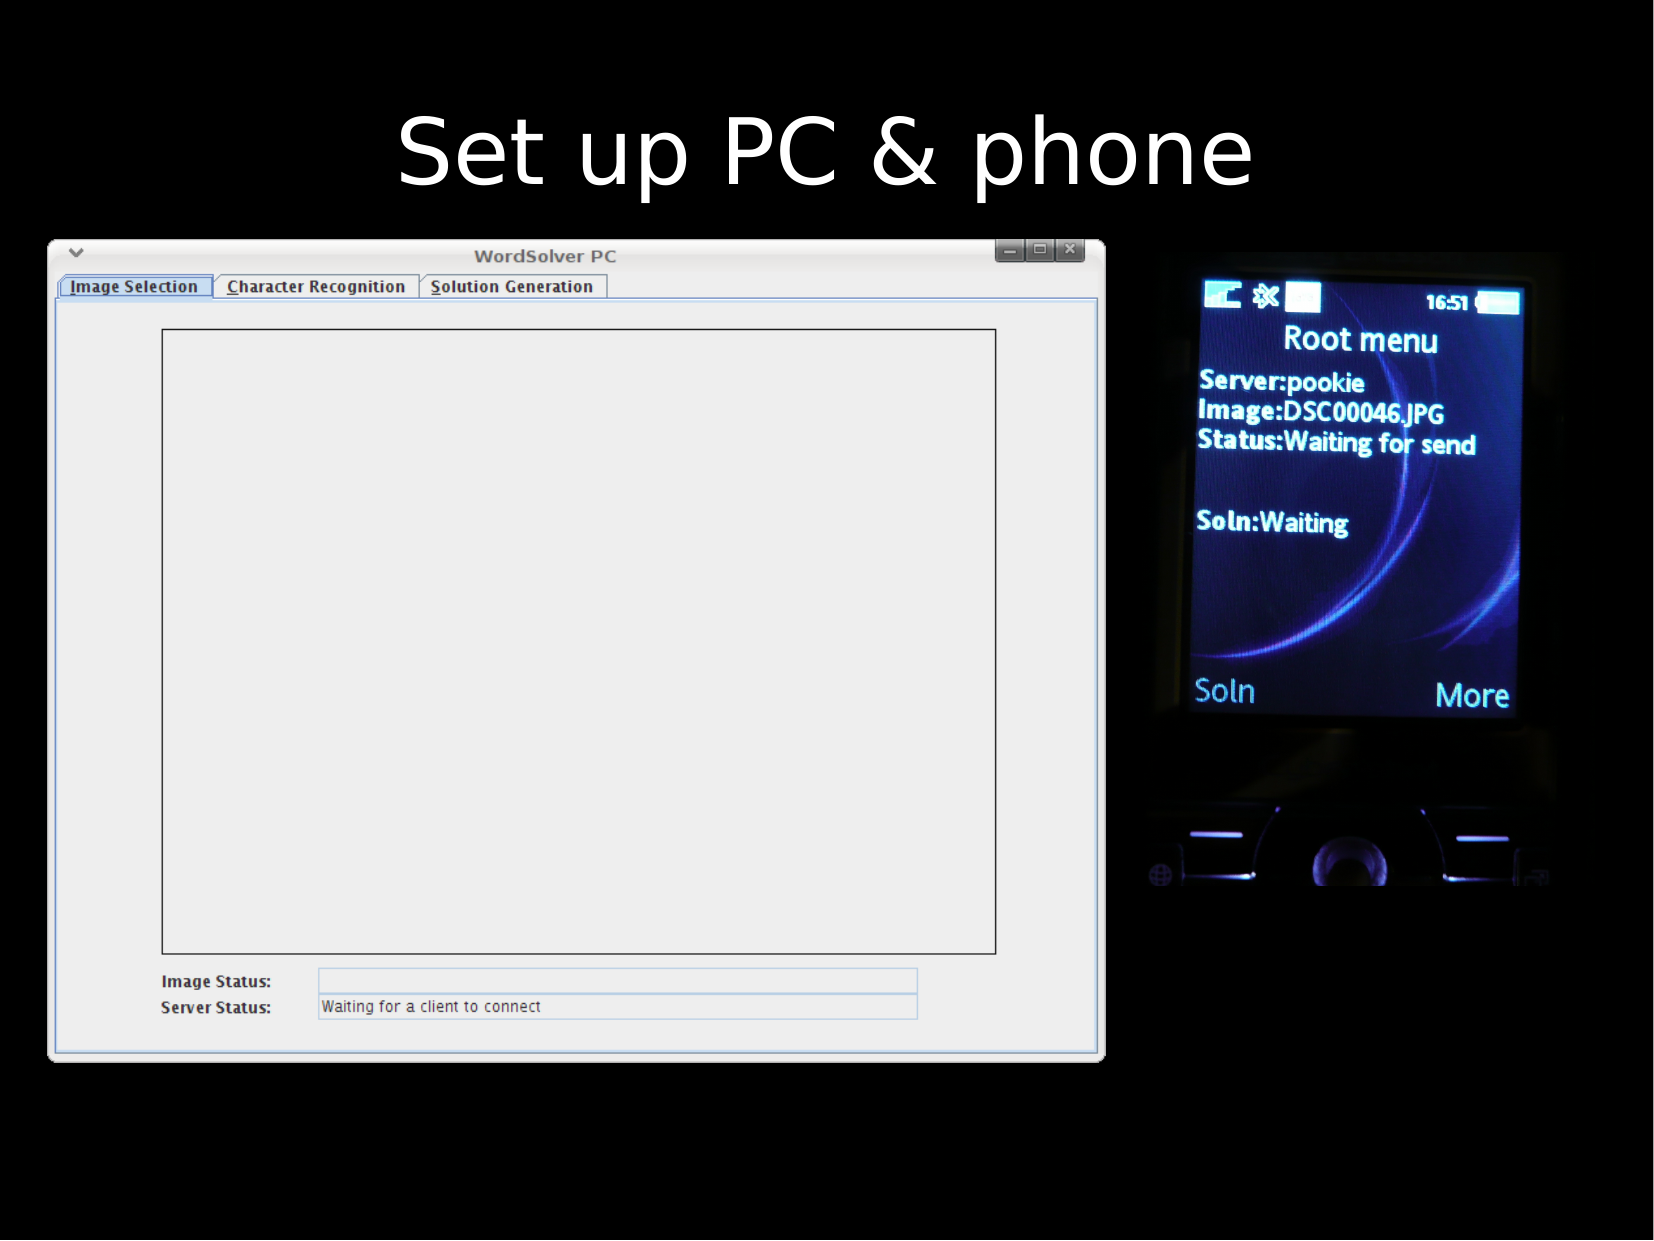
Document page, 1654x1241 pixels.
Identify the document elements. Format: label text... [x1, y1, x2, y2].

picture [47, 239, 1106, 1063]
title Set up PC & phone [82, 49, 1571, 257]
picture [1142, 252, 1595, 886]
